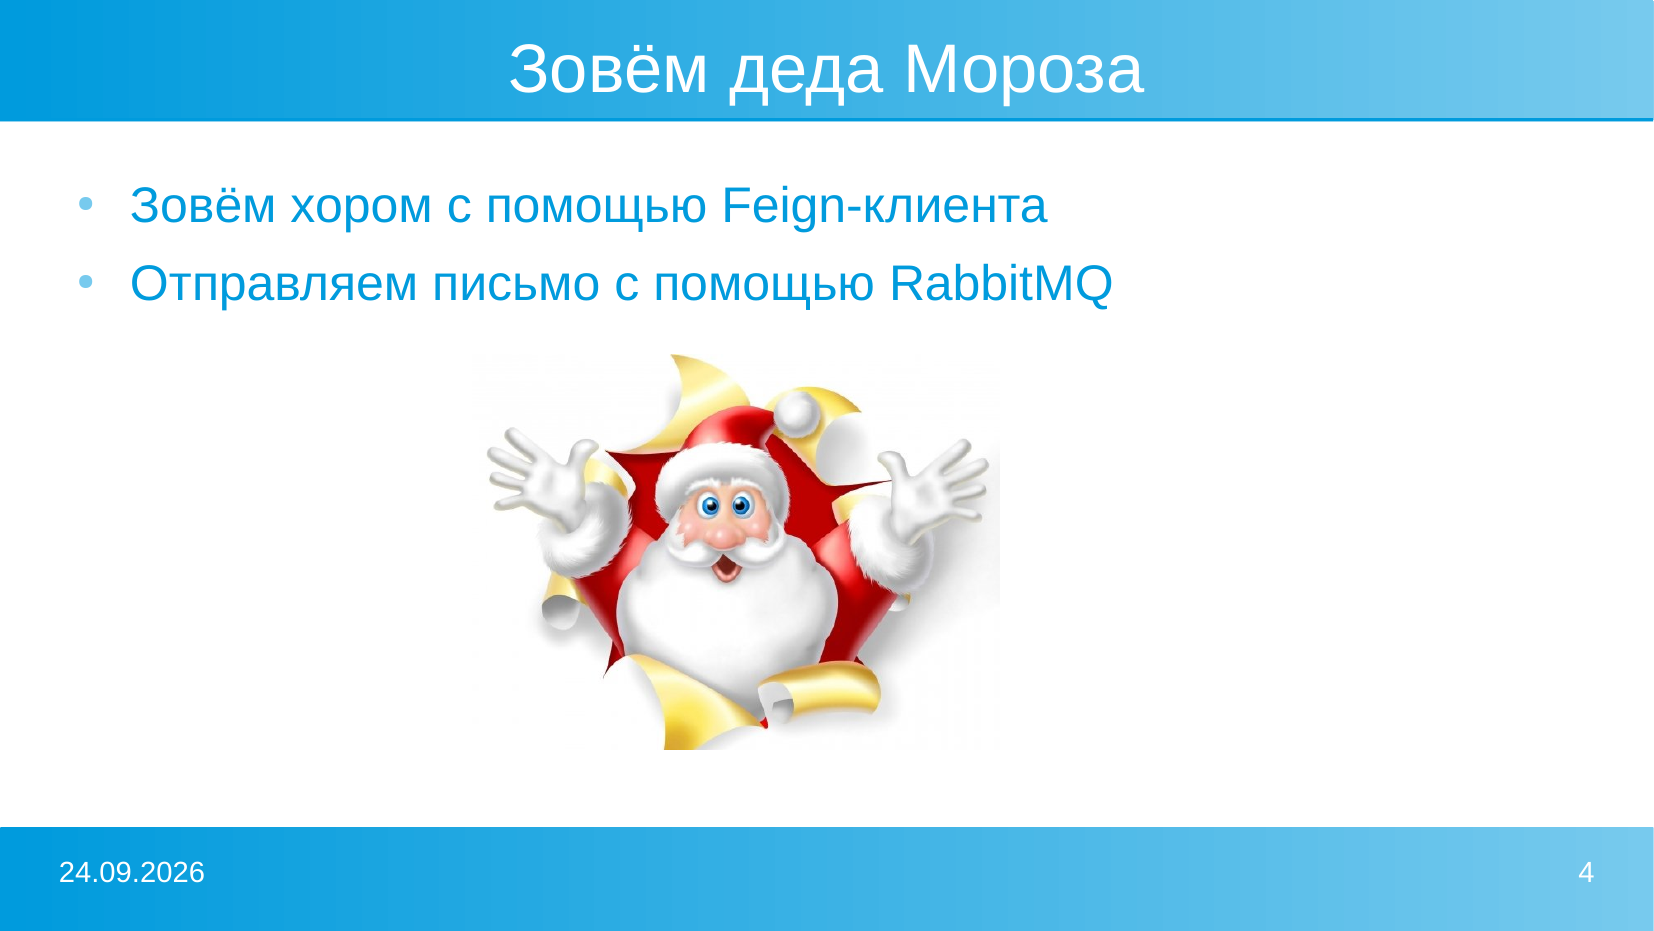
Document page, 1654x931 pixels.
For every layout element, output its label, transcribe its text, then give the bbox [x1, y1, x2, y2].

list Зовём хором с помощью Feign-клиента Отправляем письмо с помощью RabbitMQ [59, 177, 1595, 768]
title Зовём деда Мороза [59, 29, 1595, 108]
picture [472, 354, 1000, 750]
